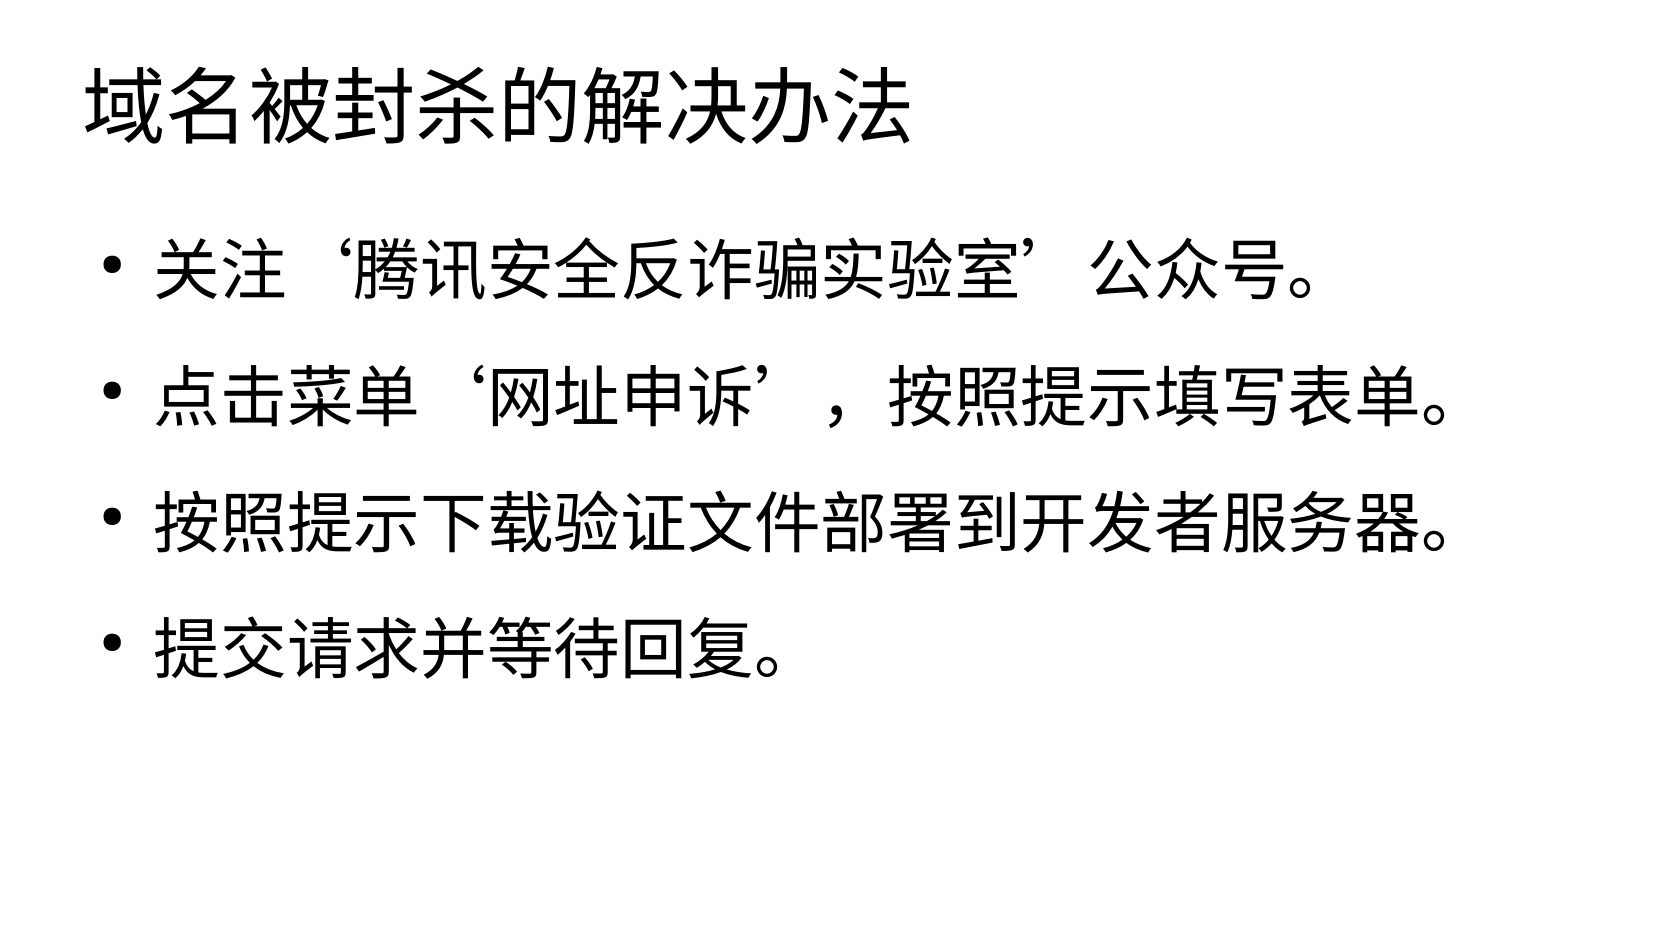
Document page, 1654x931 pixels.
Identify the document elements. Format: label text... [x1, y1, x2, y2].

title 域名被封杀的解决办法 [82, 37, 1571, 166]
list 关注‘腾讯安全反诈骗实验室’公众号。 点击菜单‘网址申诉’，按照提示填写表单。 按照提示下载验证文件部署到开发者服务器。 提交请求并等待回复。 [82, 217, 1571, 758]
